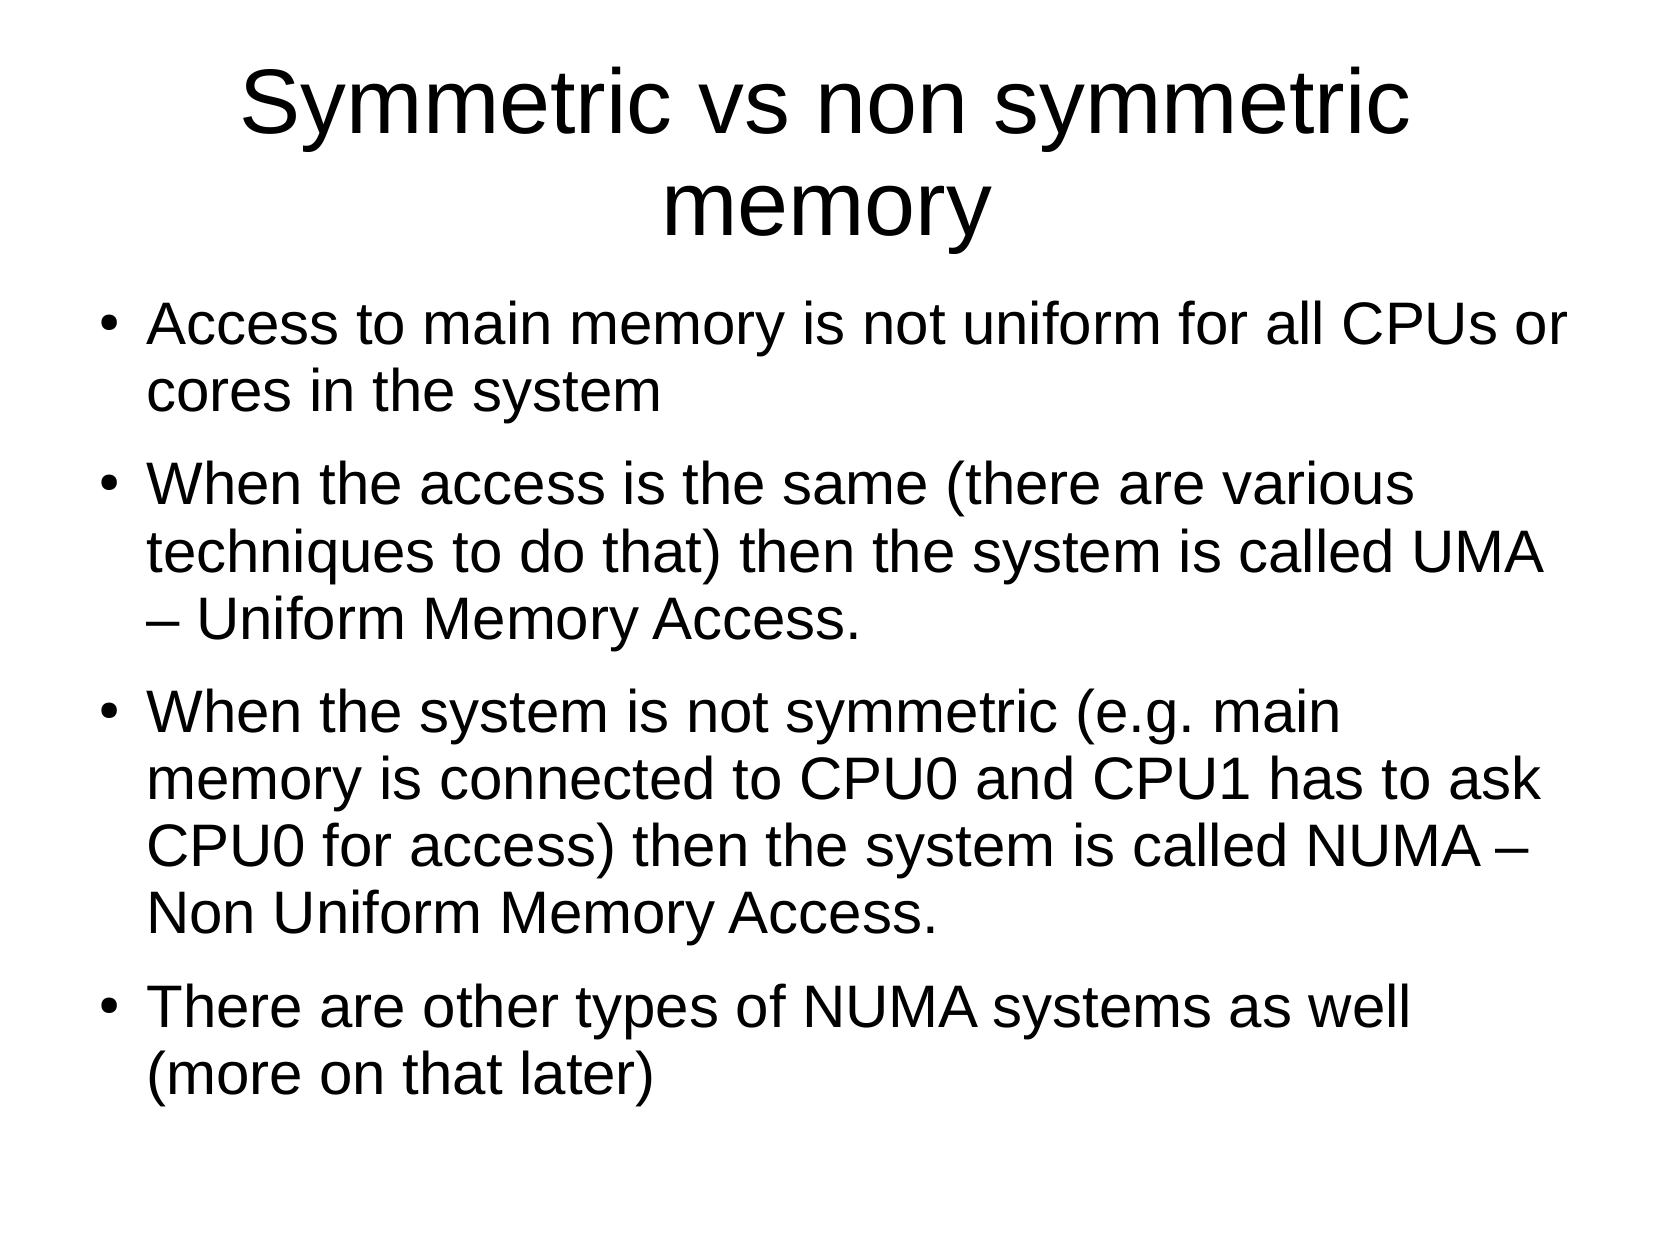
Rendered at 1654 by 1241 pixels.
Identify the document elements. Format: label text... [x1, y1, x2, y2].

title Symmetric vs non symmetric memory [82, 49, 1571, 257]
list Access to main memory is not uniform for all CPUs or cores in the system When the access is the same (there are various techniques to do that) then the system is called UMA – Uniform Memory Access. When the system is not symmetric (e.g. main memory is connected to CPU0 and CPU1 has to ask CPU0 for access) then the system is called NUMA – Non Uniform Memory Access. There are other types of NUMA systems as well (more on that later) [82, 290, 1571, 1109]
